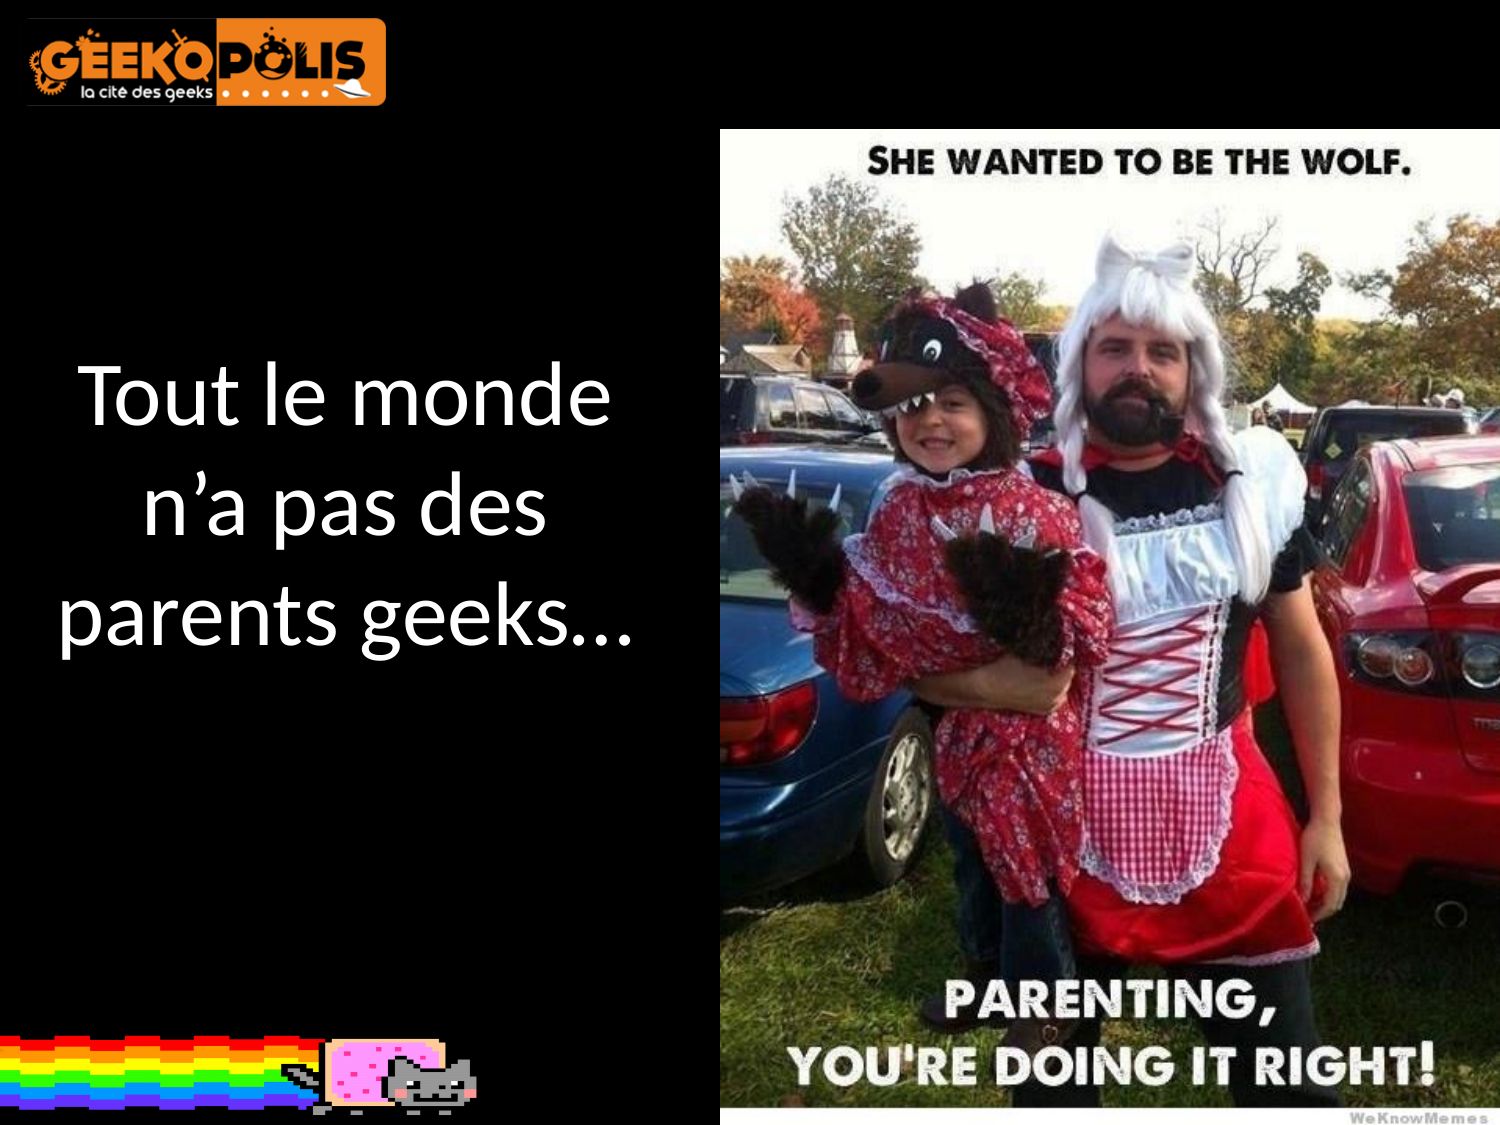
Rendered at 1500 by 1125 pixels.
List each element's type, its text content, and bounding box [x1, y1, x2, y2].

text_box Tout le monde n’a pas des parents geeks… [5, 326, 685, 671]
picture [720, 129, 1500, 1125]
picture [17, 11, 390, 113]
picture [0, 1027, 485, 1121]
